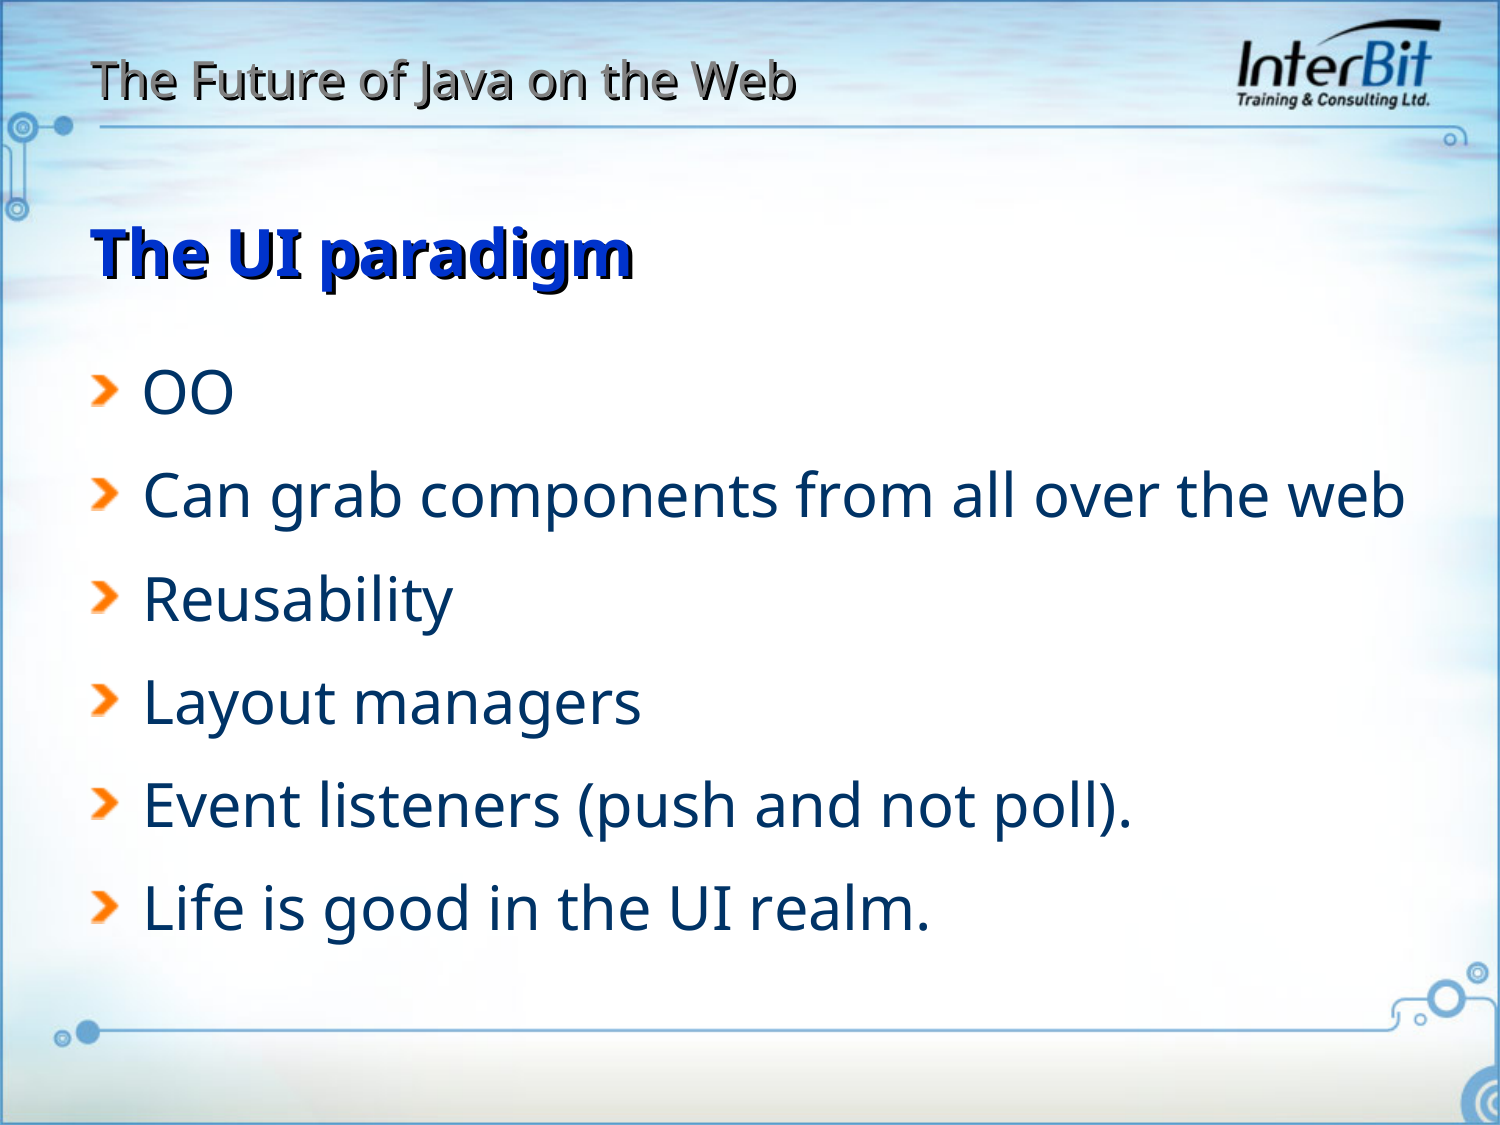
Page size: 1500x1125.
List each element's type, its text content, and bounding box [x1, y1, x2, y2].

picture [0, 0, 1500, 1125]
list The UI paradigm OO Can grab components from all over the web Reusability Layout managers Event listeners (push and not poll). Life is good in the UI realm. [75, 187, 1426, 1038]
title The Future of Java on the Web [75, 14, 1425, 141]
